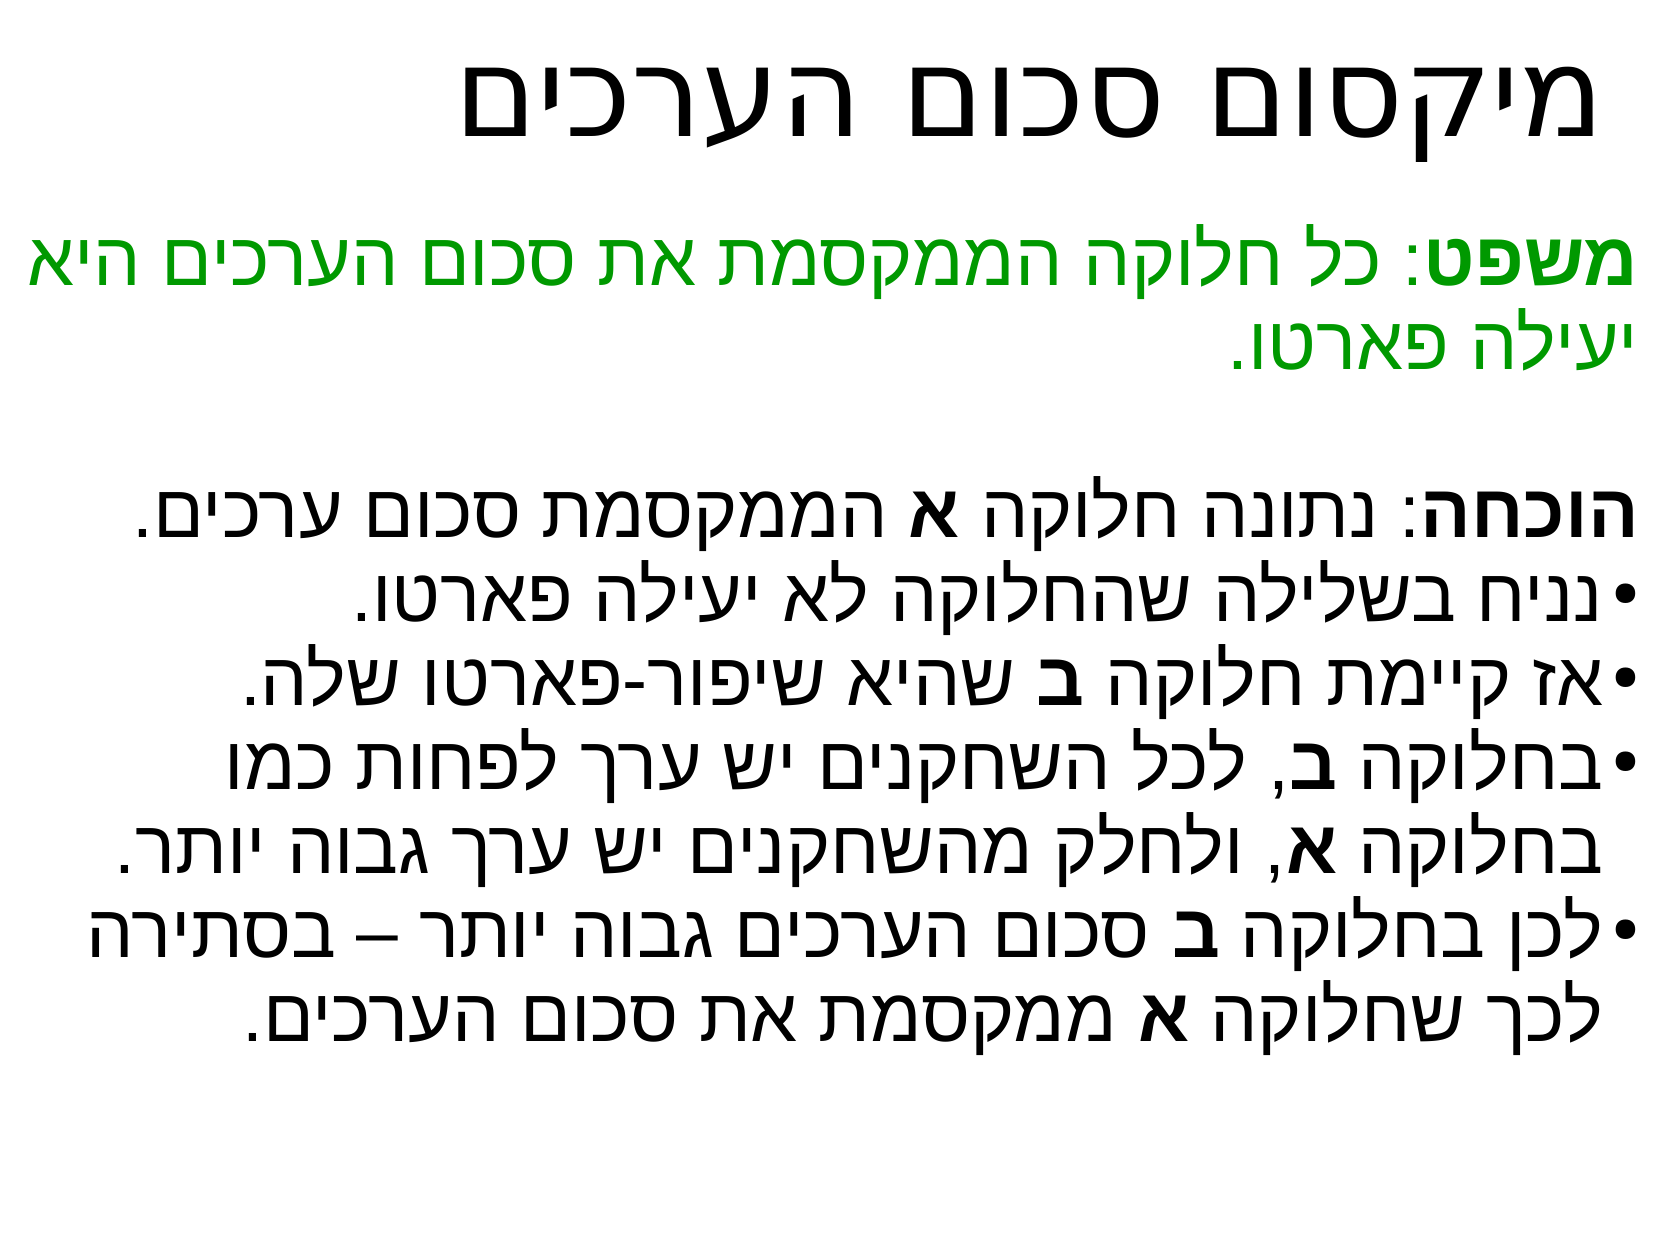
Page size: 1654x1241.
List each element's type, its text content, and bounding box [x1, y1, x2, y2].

title מיקסום סכום הערכים [30, 7, 1654, 166]
text_box משפט: כל חלוקה הממקסמת את סכום הערכים היא יעילה פארטו. הוכחה: נתונה חלוקה א הממקסמת סכום ערכים. נניח בשלילה שהחלוקה לא יעילה פארטו. אז קיימת חלוקה ב שהיא שיפור-פארטו שלה. בחלוקה ב, לכל השחקנים יש ערך לפחות כמו בחלוקה א, ולחלק מהשחקנים יש ערך גבוה יותר. לכן בחלוקה ב סכום הערכים גבוה יותר – בסתירה לכך שחלוקה א ממקסמת את סכום הערכים. [0, 210, 1654, 1065]
